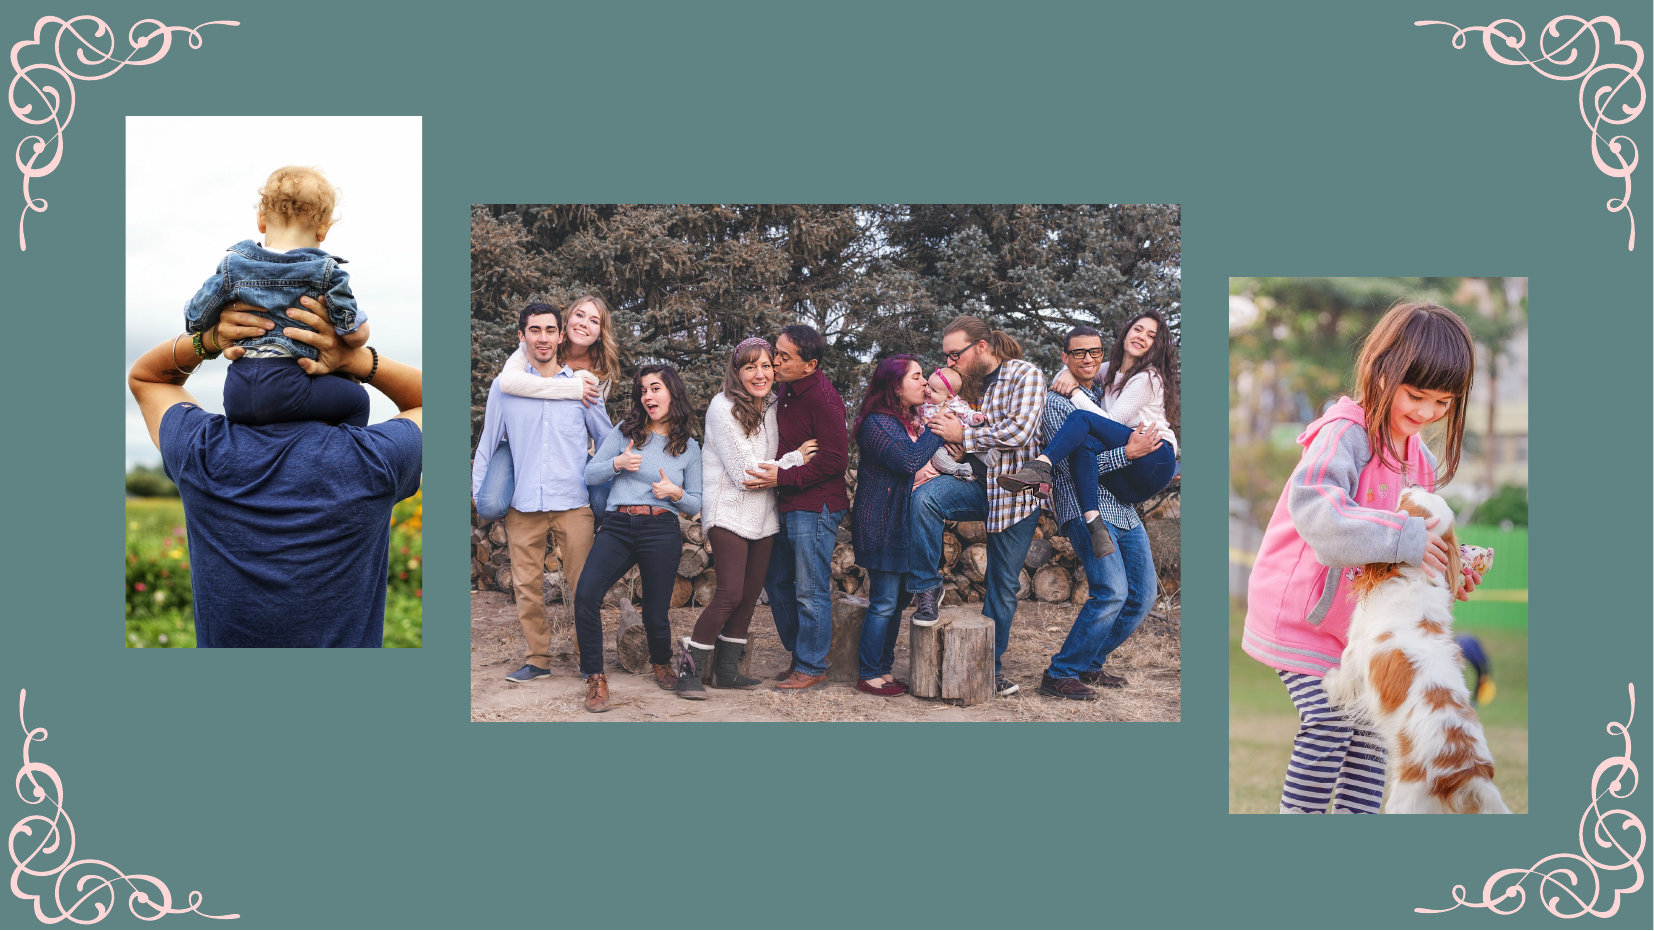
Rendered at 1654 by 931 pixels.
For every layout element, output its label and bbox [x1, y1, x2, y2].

picture [470, 204, 1181, 722]
picture [1414, 15, 1646, 252]
picture [1229, 277, 1646, 919]
picture [8, 15, 423, 648]
picture [8, 688, 241, 925]
